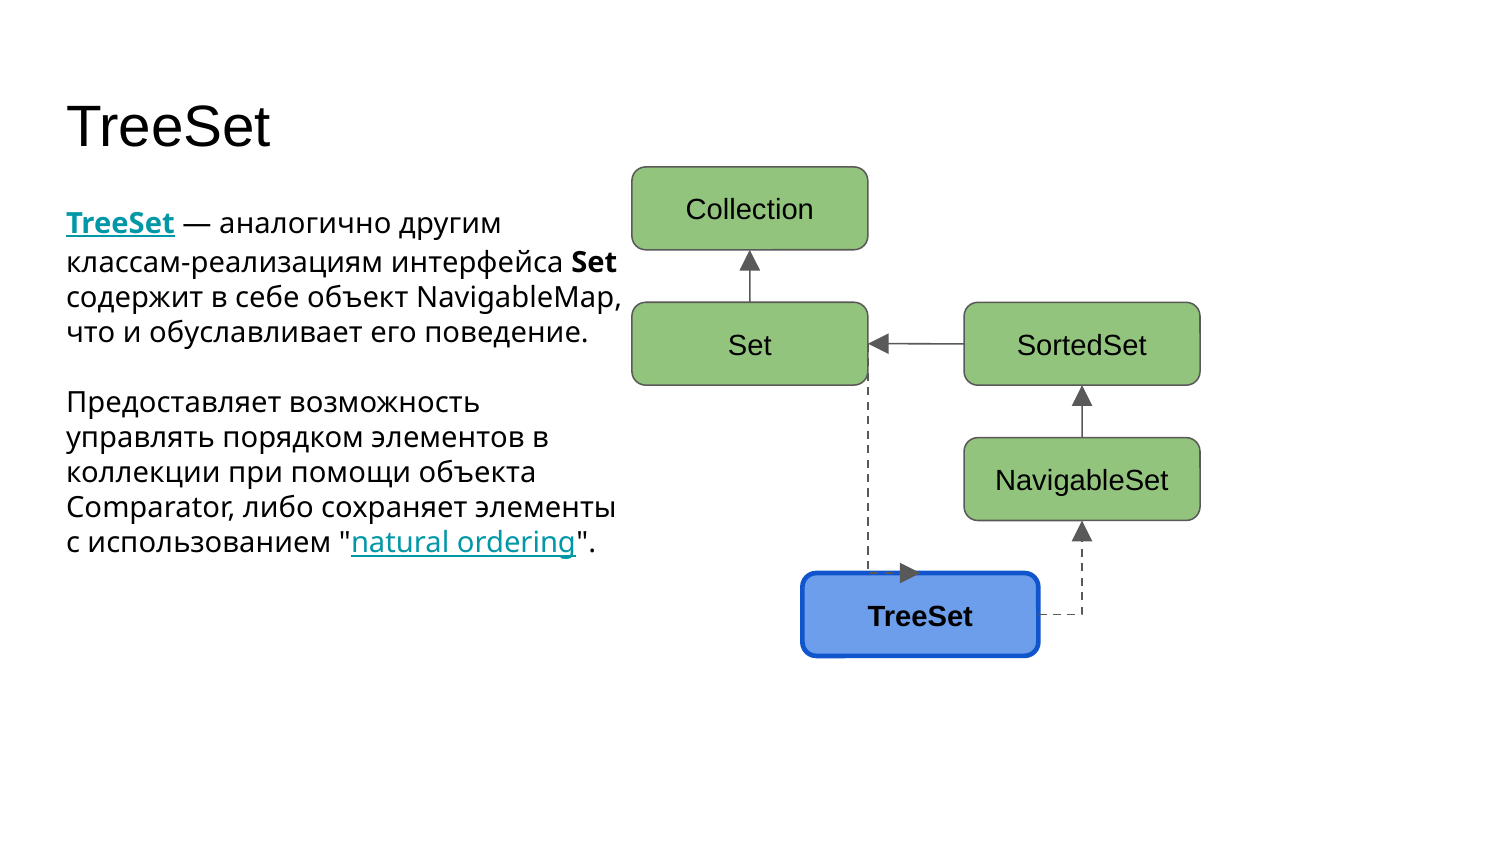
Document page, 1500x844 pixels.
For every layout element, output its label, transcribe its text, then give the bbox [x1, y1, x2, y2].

text_box TreeSet [802, 573, 1039, 656]
list TreeSet — аналогично другим классам-реализациям интерфейса Set содержит в себе объект NavigableMap, что и обуславливает его поведение. Предоставляет возможность управлять порядком элементов в коллекции при помощи объекта Comparator, либо сохраняет элементы с использованием "natural ordering". [51, 189, 644, 750]
text_box Collection [631, 166, 868, 250]
text_box NavigableSet [964, 437, 1201, 521]
text_box SortedSet [964, 302, 1201, 386]
text_box Set [631, 302, 868, 386]
title TreeSet [51, 72, 1449, 167]
